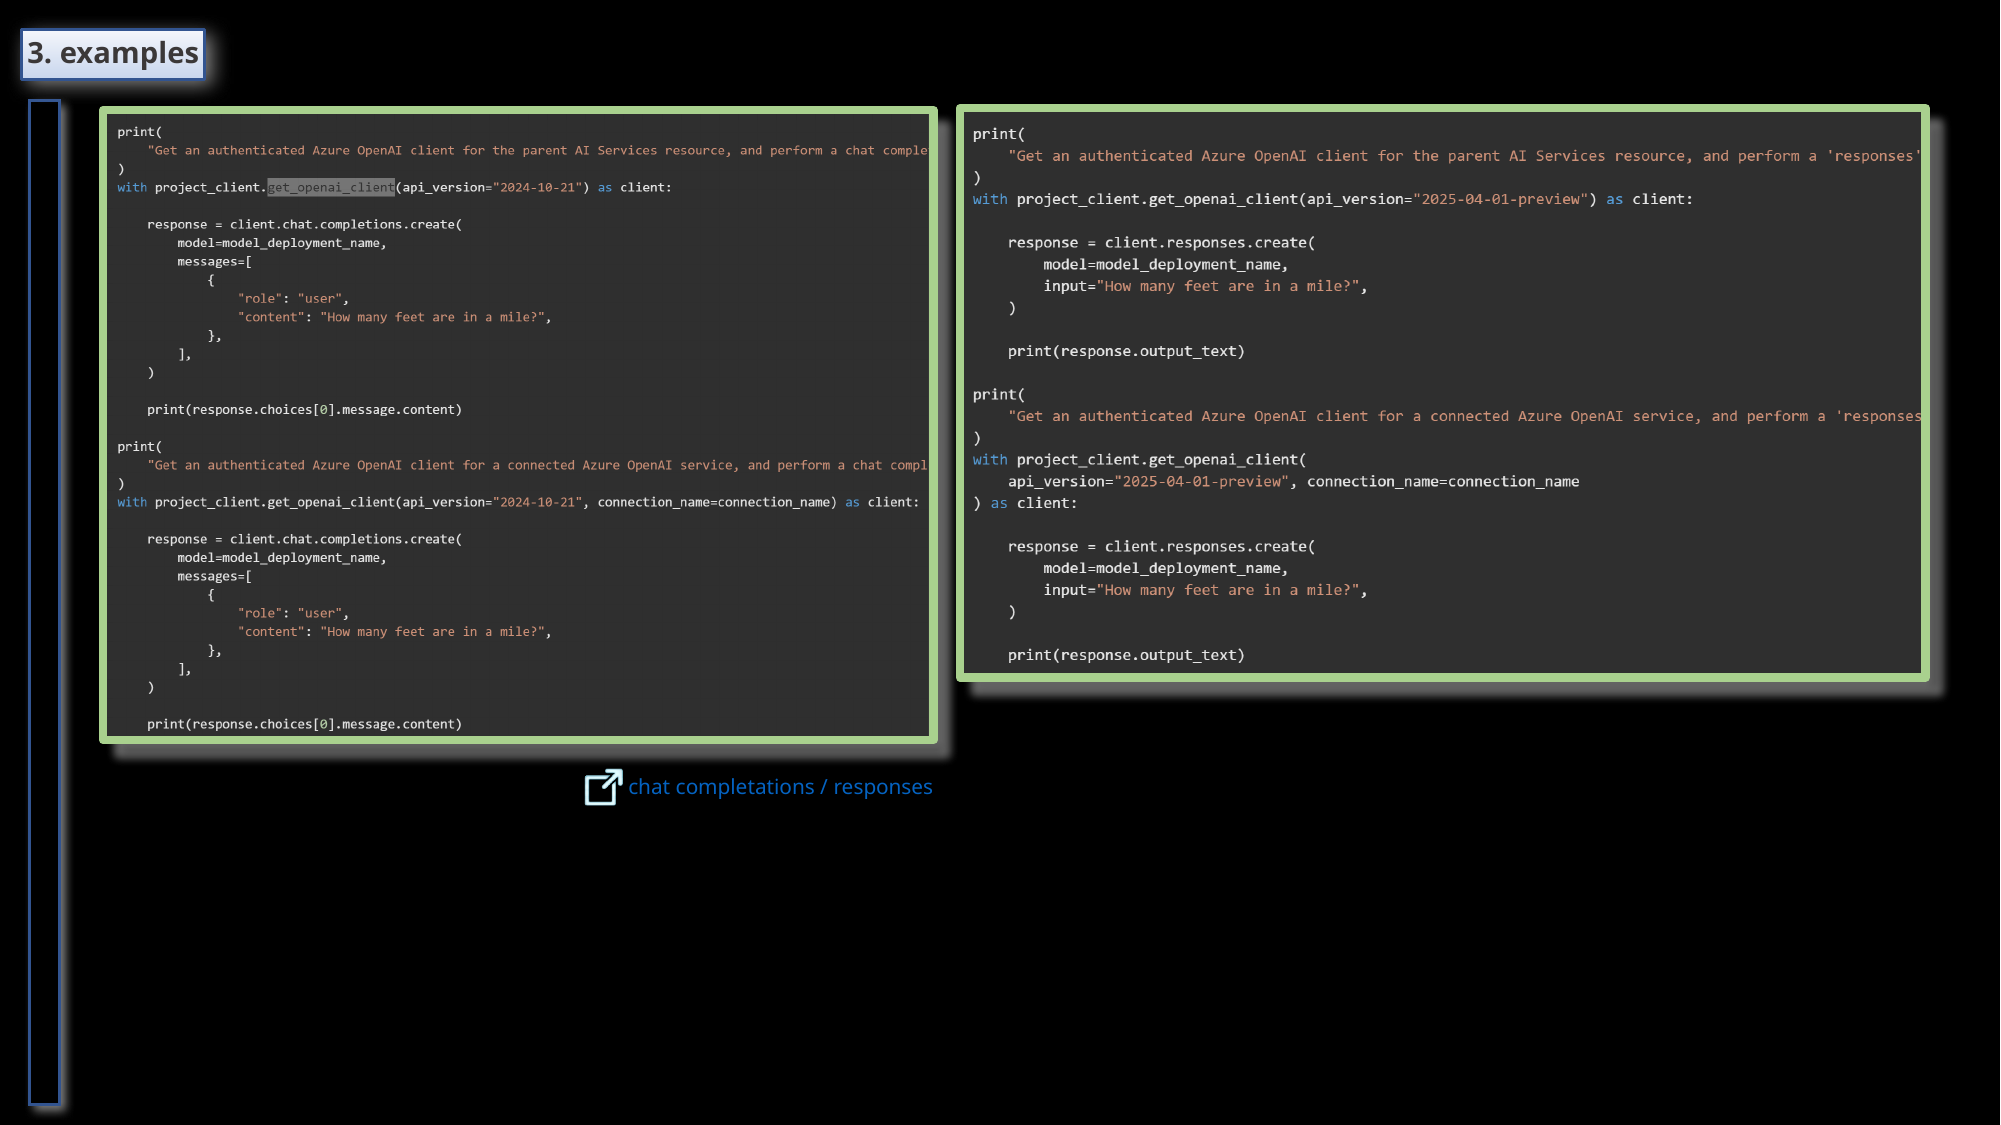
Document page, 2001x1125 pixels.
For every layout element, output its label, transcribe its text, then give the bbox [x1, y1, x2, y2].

picture [963, 112, 1922, 674]
text_box [29, 100, 60, 1105]
title 3. examples [29, 29, 198, 80]
picture [107, 114, 930, 736]
text_box chat completations / responses [627, 766, 949, 810]
picture [580, 764, 627, 810]
